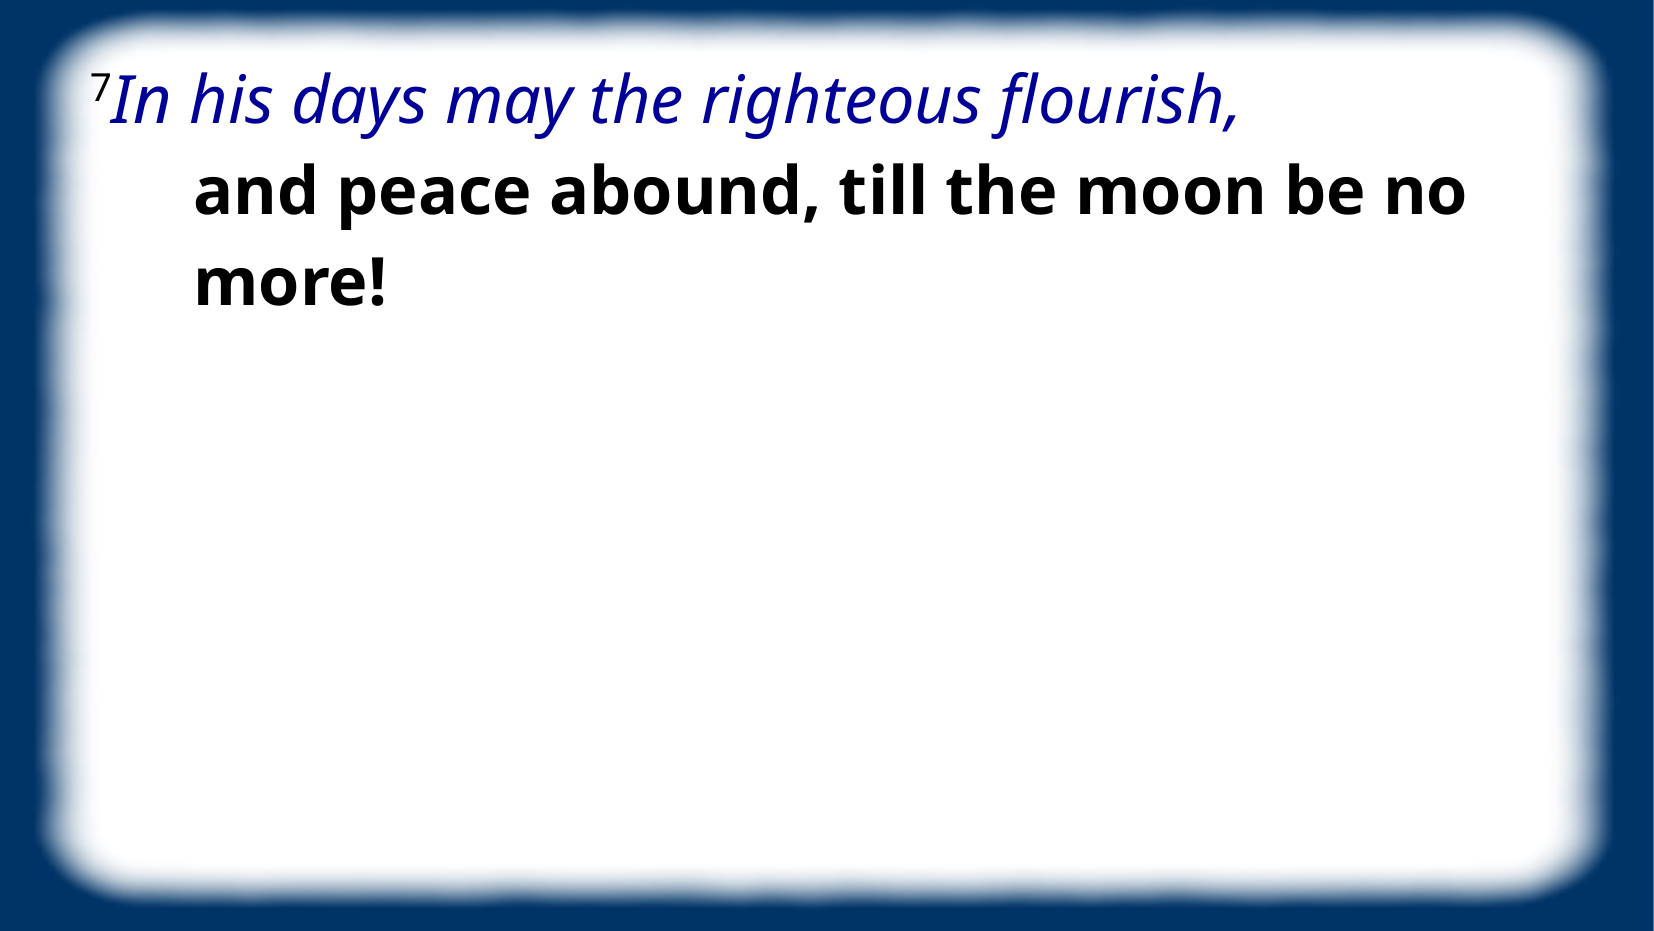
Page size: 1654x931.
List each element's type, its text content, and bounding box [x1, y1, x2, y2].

text_box 7In his days may the righteous flourish, and peace abound, till the moon be no more! [75, 45, 1591, 931]
picture [0, 0, 1654, 931]
